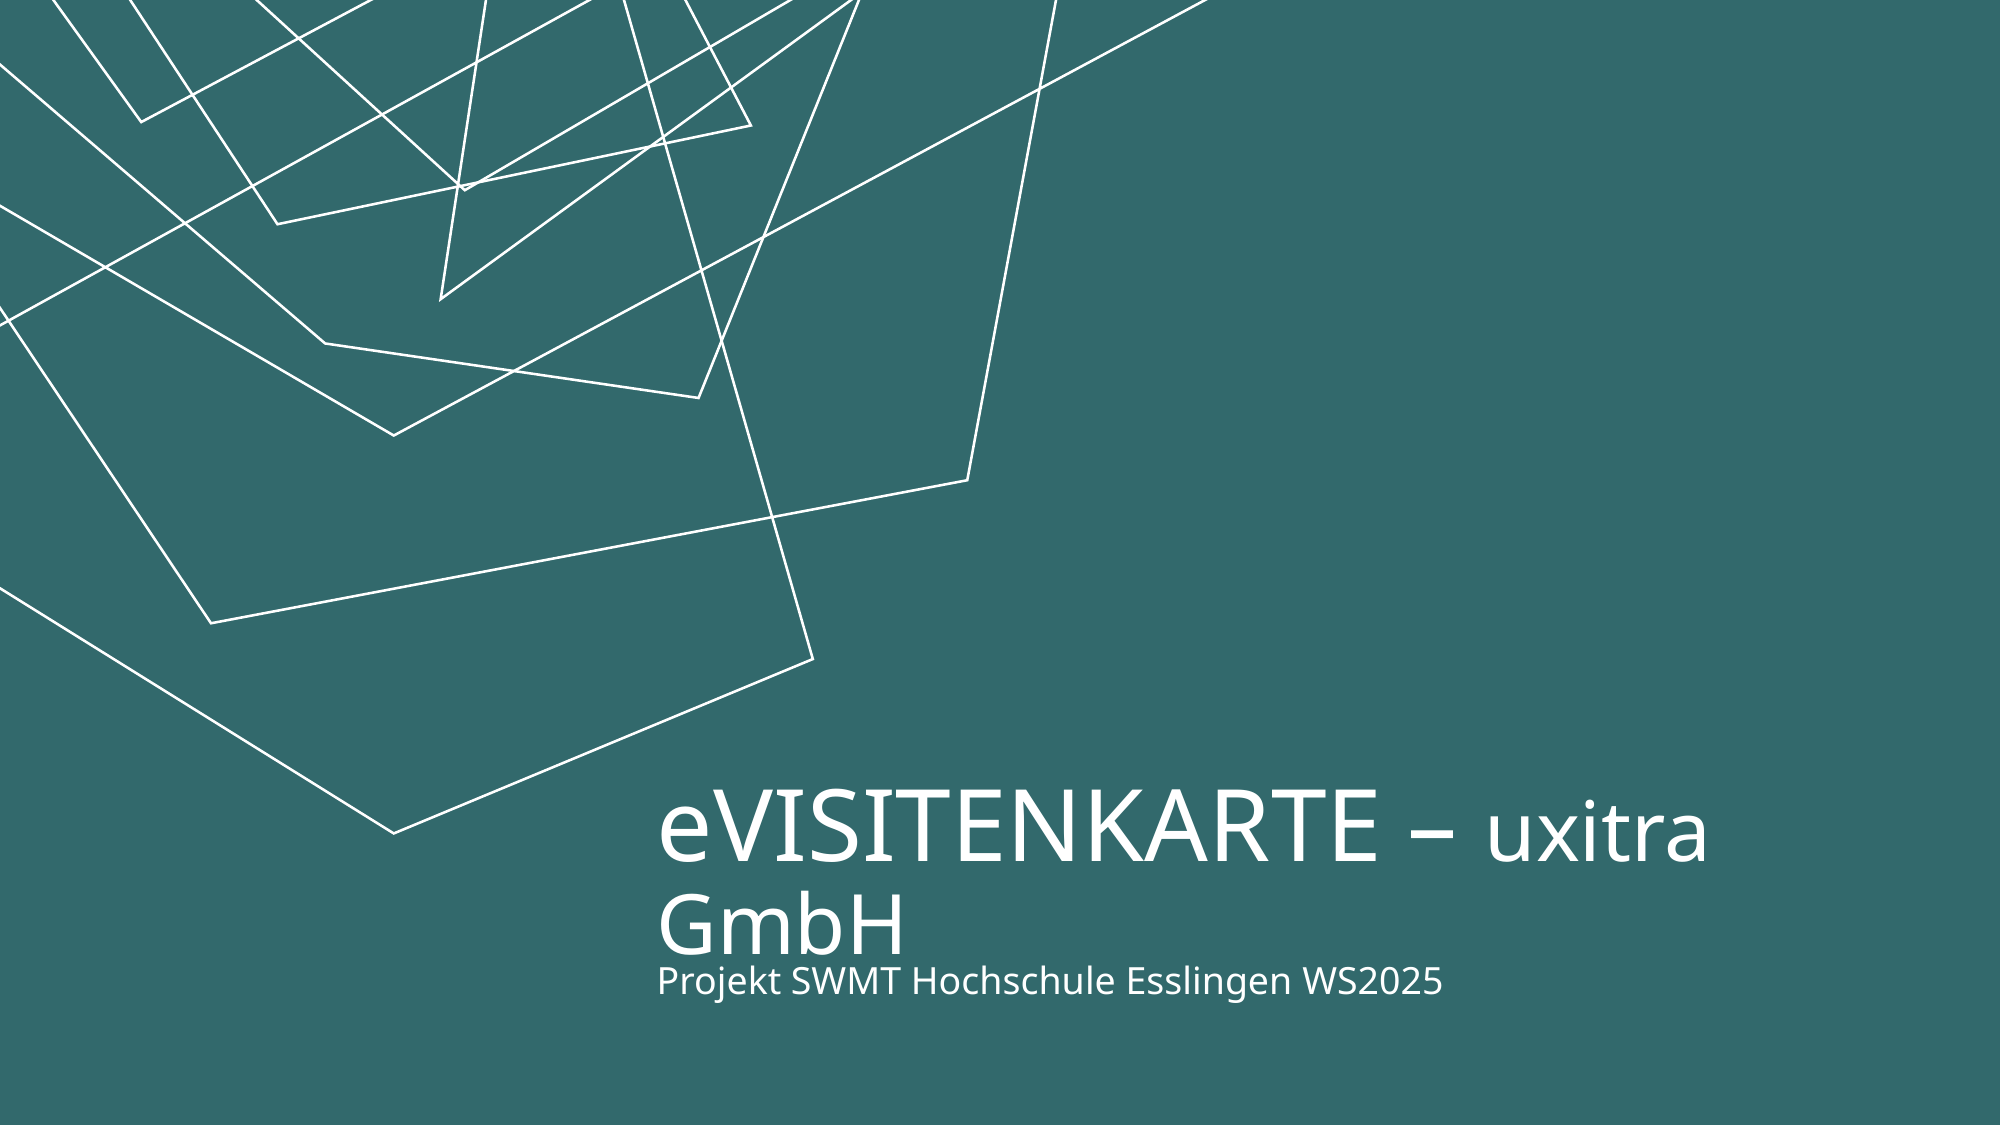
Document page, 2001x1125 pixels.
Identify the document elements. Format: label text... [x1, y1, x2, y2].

text_box Projekt SWMT Hochschule Esslingen WS2025 [641, 949, 1473, 1011]
title evisitEnkarte – uxitra GmbH [641, 455, 1931, 981]
